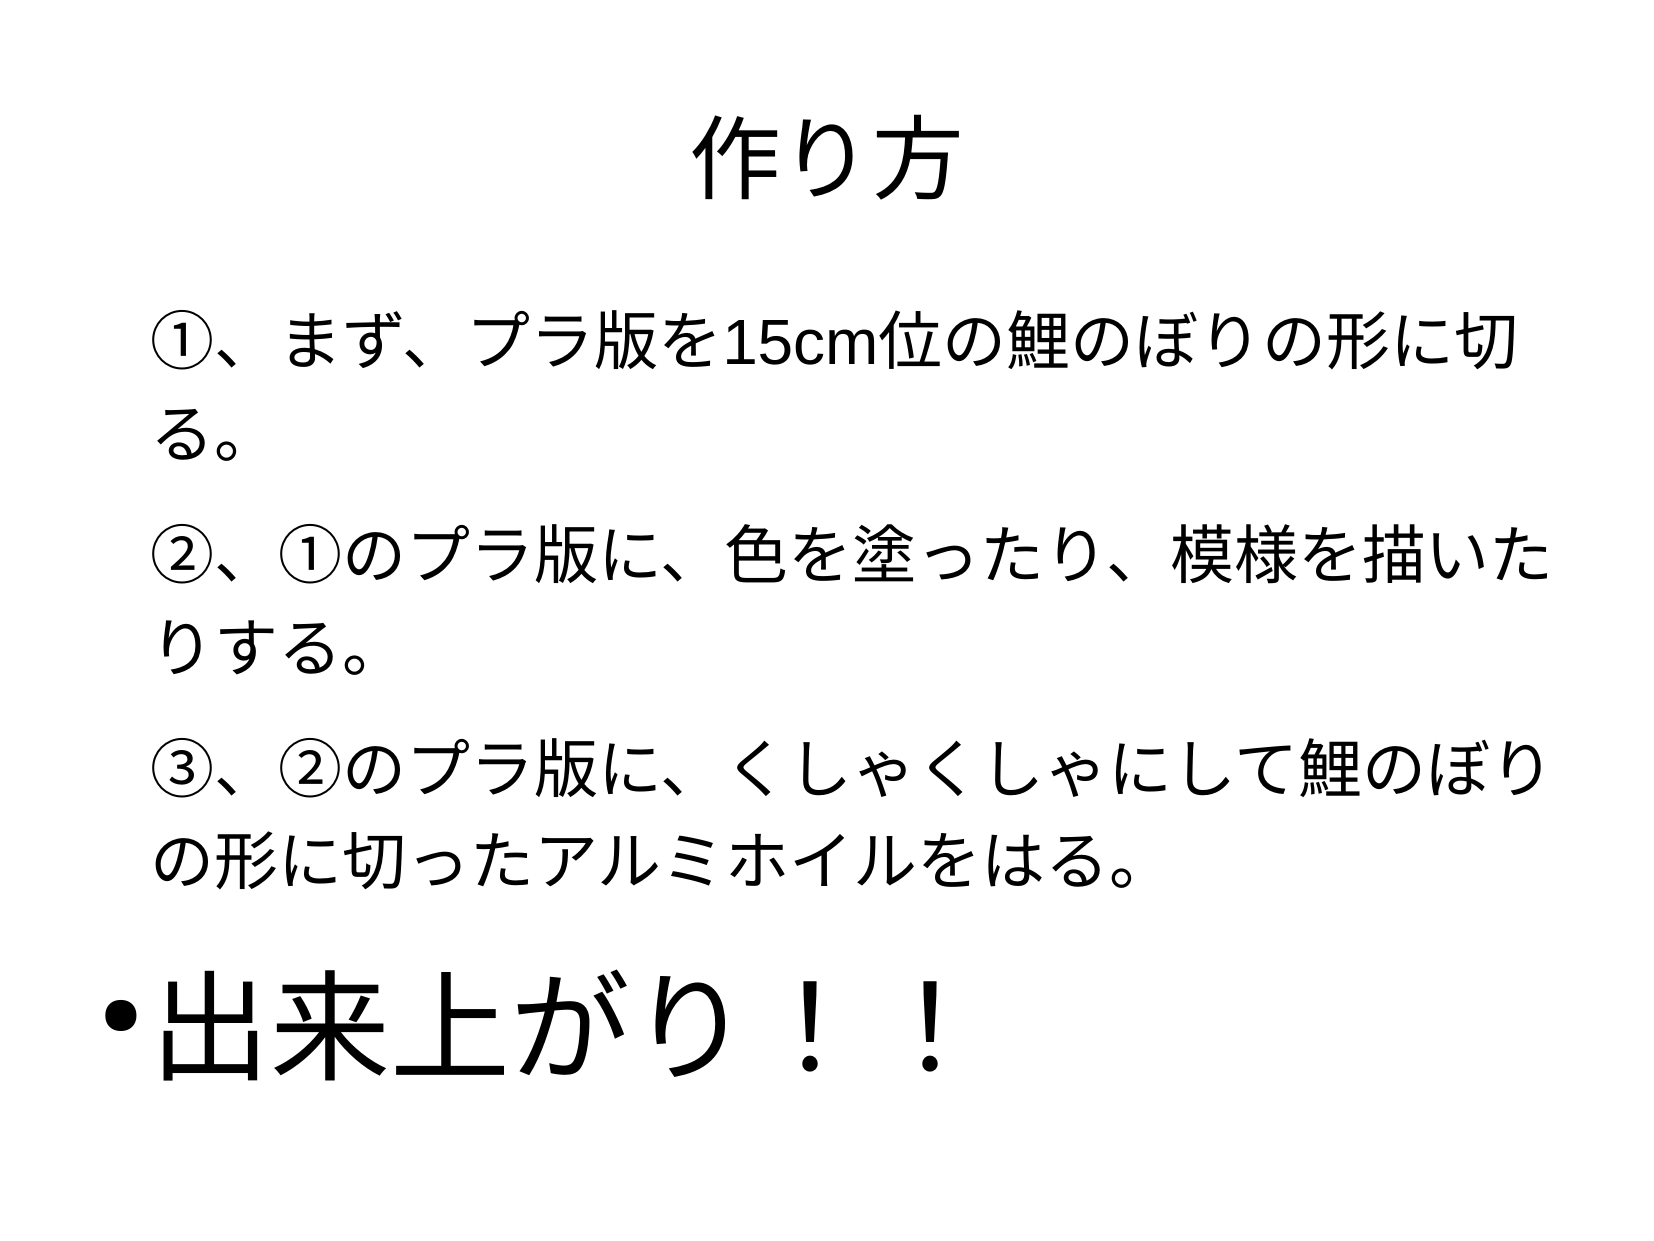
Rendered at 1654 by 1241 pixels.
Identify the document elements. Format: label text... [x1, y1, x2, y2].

list ①、まず、プラ版を15cm位の鯉のぼりの形に切る。 ②、①のプラ版に、色を塗ったり、模様を描いたりする。 ③、②のプラ版に、くしゃくしゃにして鯉のぼりの形に切ったアルミホイルをはる。 出来上がり！！ [82, 290, 1571, 1109]
title 作り方 [82, 49, 1571, 257]
